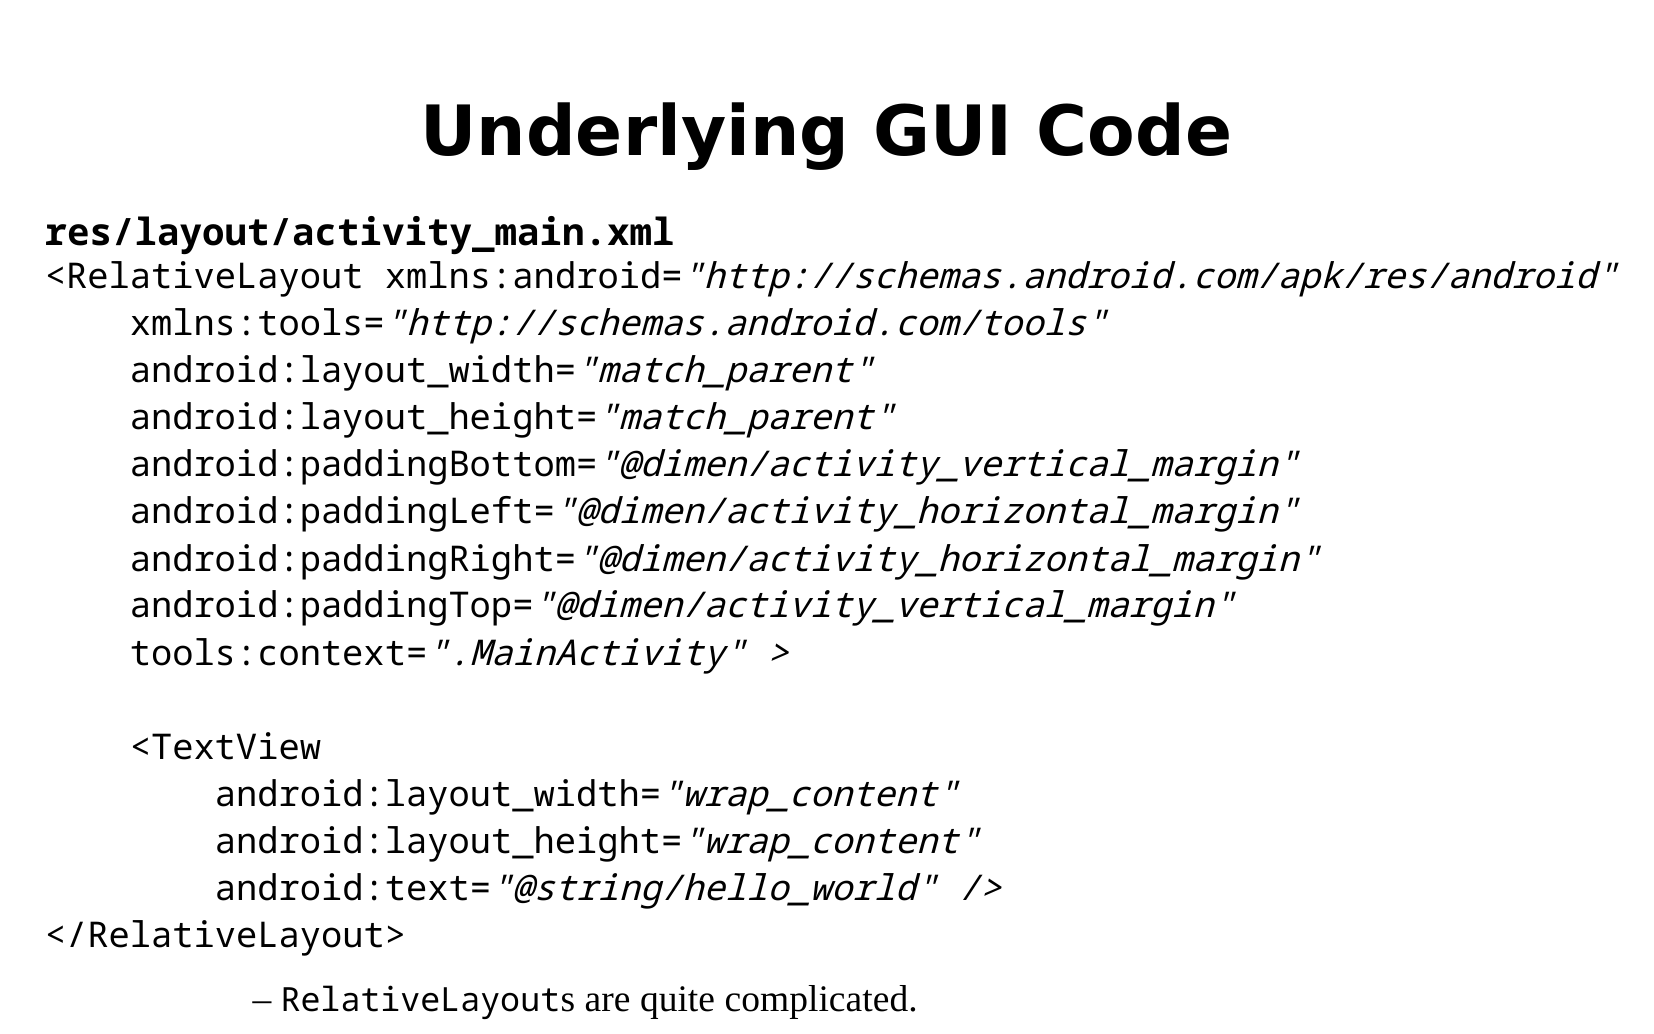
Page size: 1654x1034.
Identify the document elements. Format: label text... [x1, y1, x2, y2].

title Underlying GUI Code [82, 41, 1571, 214]
text_box res/layout/activity_main.xml [29, 199, 826, 265]
list <RelativeLayout xmlns:android="http://schemas.android.com/apk/res/android" xmlns:tools="http://schemas.android.com/tools" android:layout_width="match_parent" android:layout_height="match_parent" android:paddingBottom="@dimen/activity_vertical_margin" android:paddingLeft="@dimen/activity_horizontal_margin" android:paddingRight="@dimen/activity_horizontal_margin" android:paddingTop="@dimen/activity_vertical_margin" tools:context=".MainActivity" > <TextView android:layout_width="wrap_content" android:layout_height="wrap_content" android:text="@string/hello_world" /> </RelativeLayout> [29, 250, 1654, 967]
text_box – RelativeLayouts are quite complicated. [237, 966, 934, 1027]
